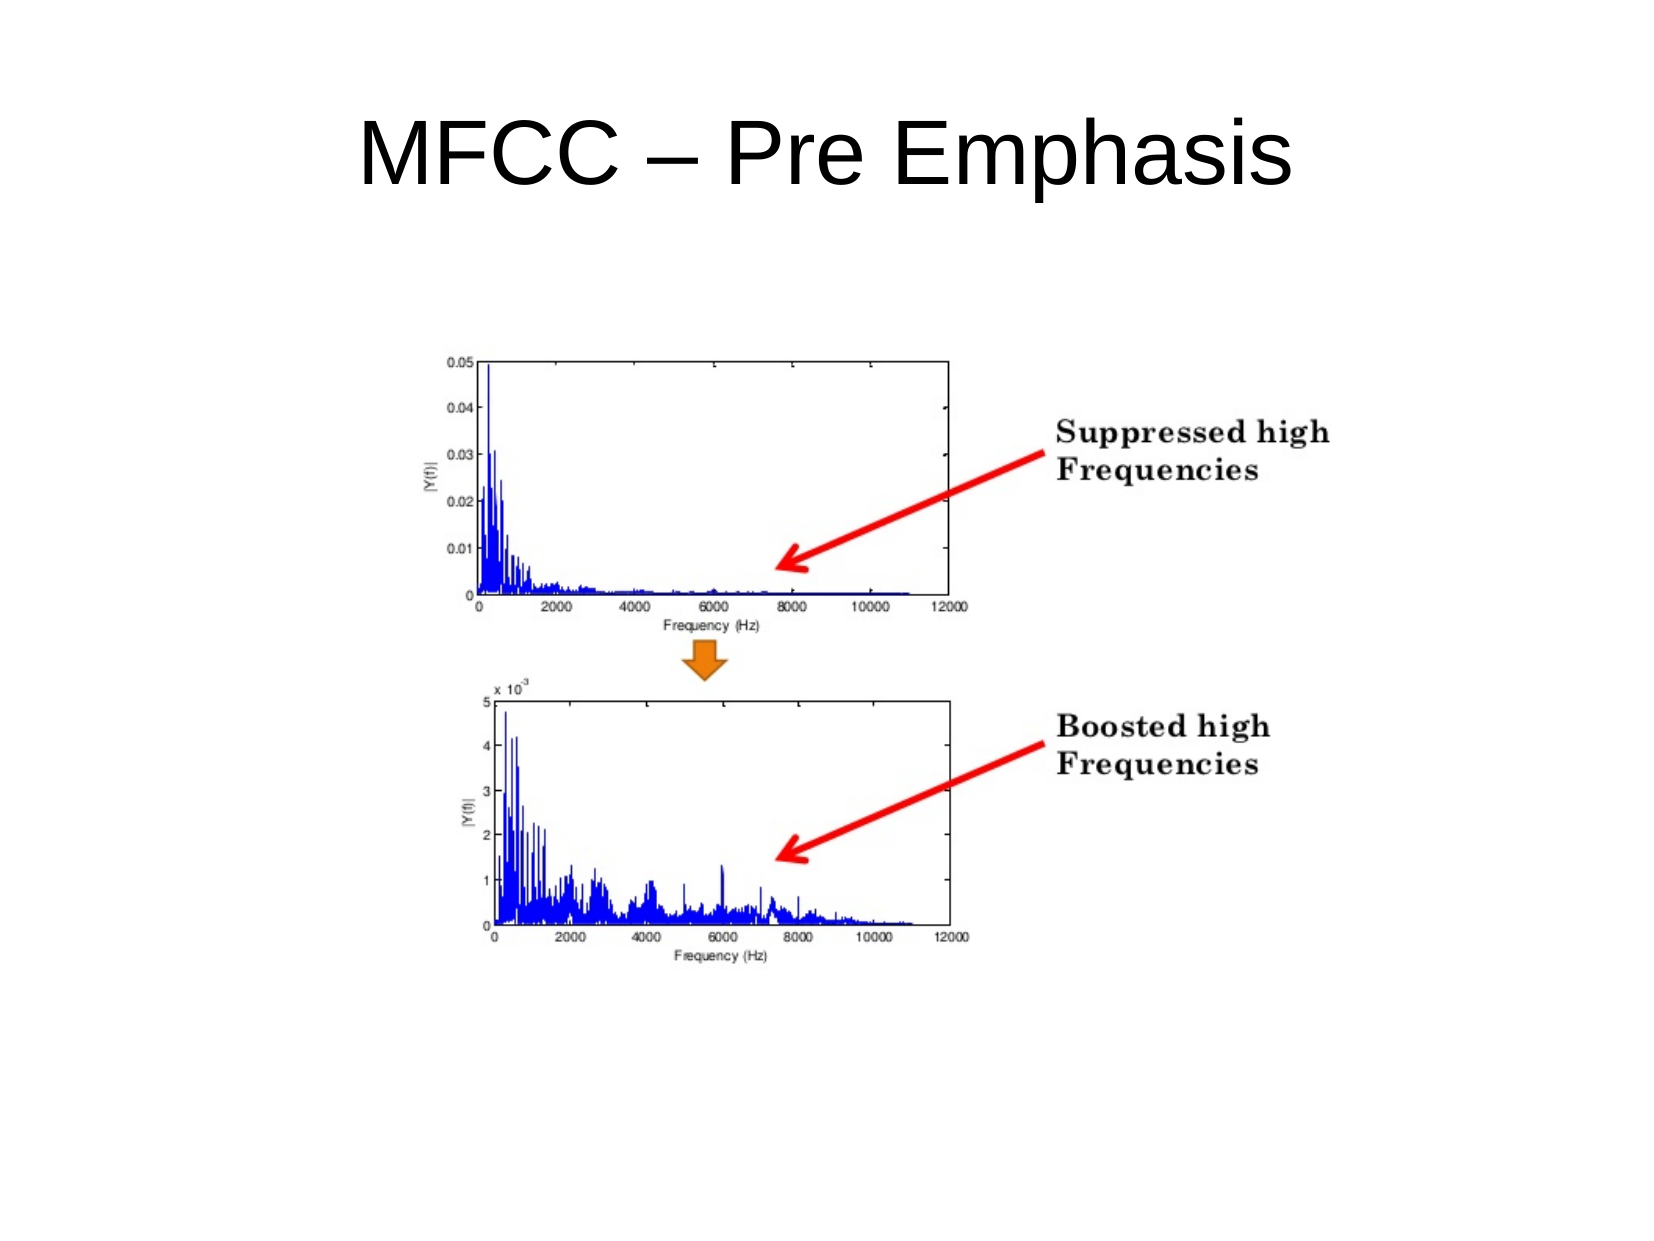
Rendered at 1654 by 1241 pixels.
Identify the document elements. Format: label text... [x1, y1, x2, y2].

title MFCC – Pre Emphasis [82, 49, 1571, 257]
picture [305, 344, 1336, 970]
